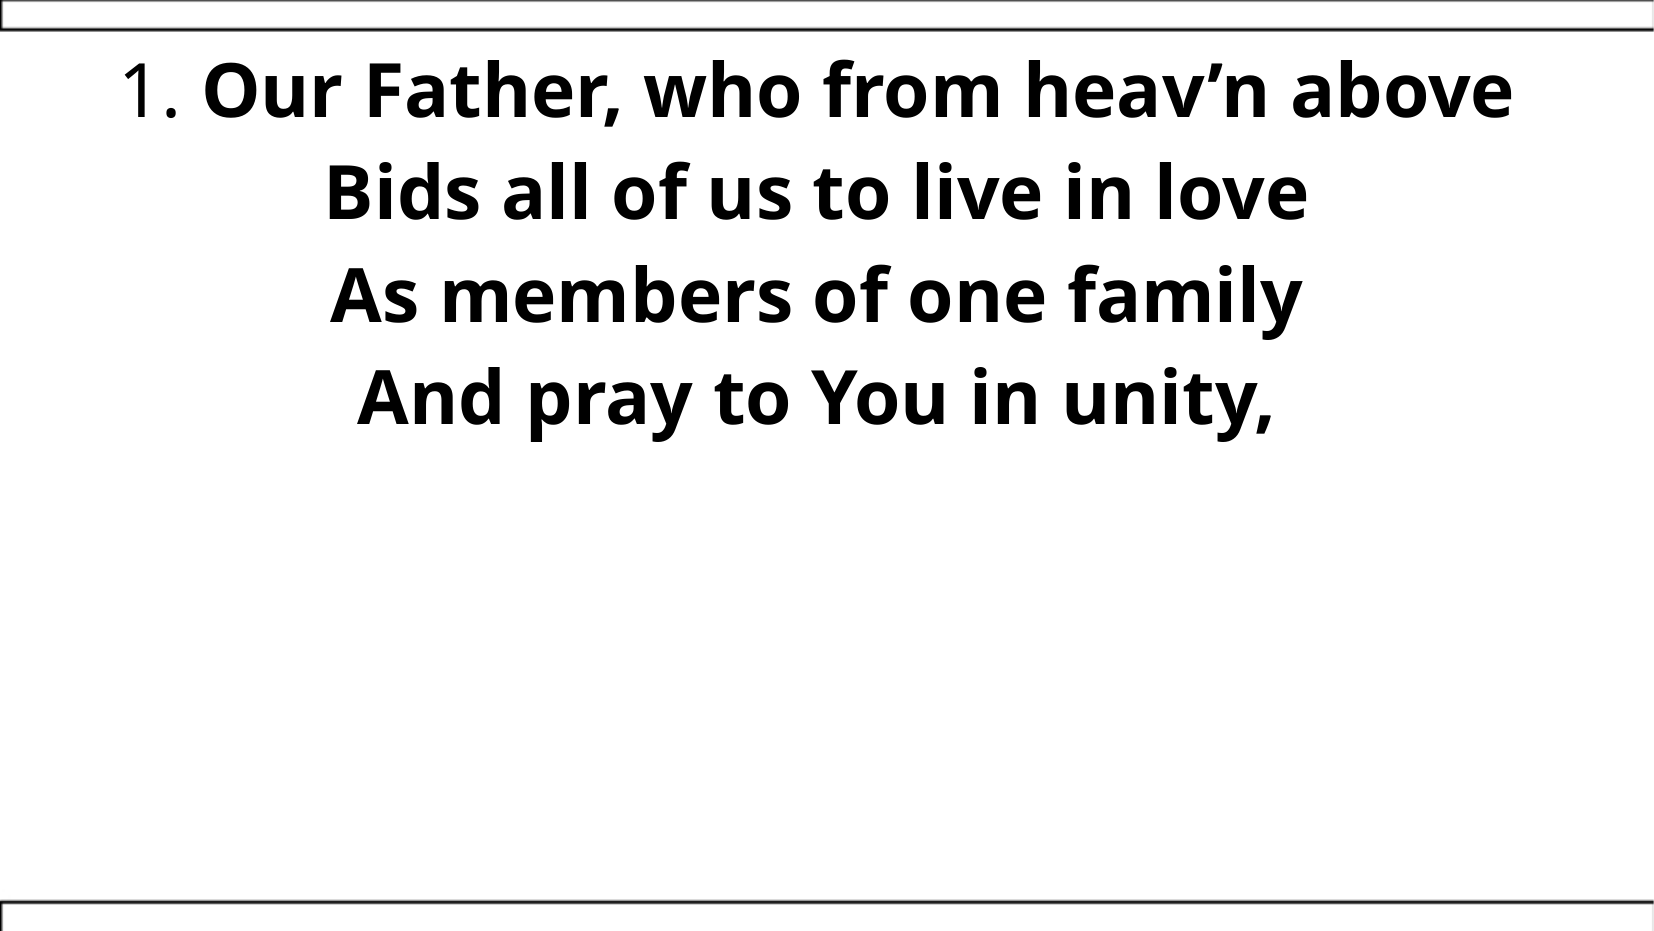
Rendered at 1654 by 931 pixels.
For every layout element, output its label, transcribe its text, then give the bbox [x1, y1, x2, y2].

text_box 1. Our Father, who from heav’n above Bids all of us to live in love As members of one family And pray to You in unity, [75, 30, 1561, 445]
picture [0, 0, 1654, 931]
